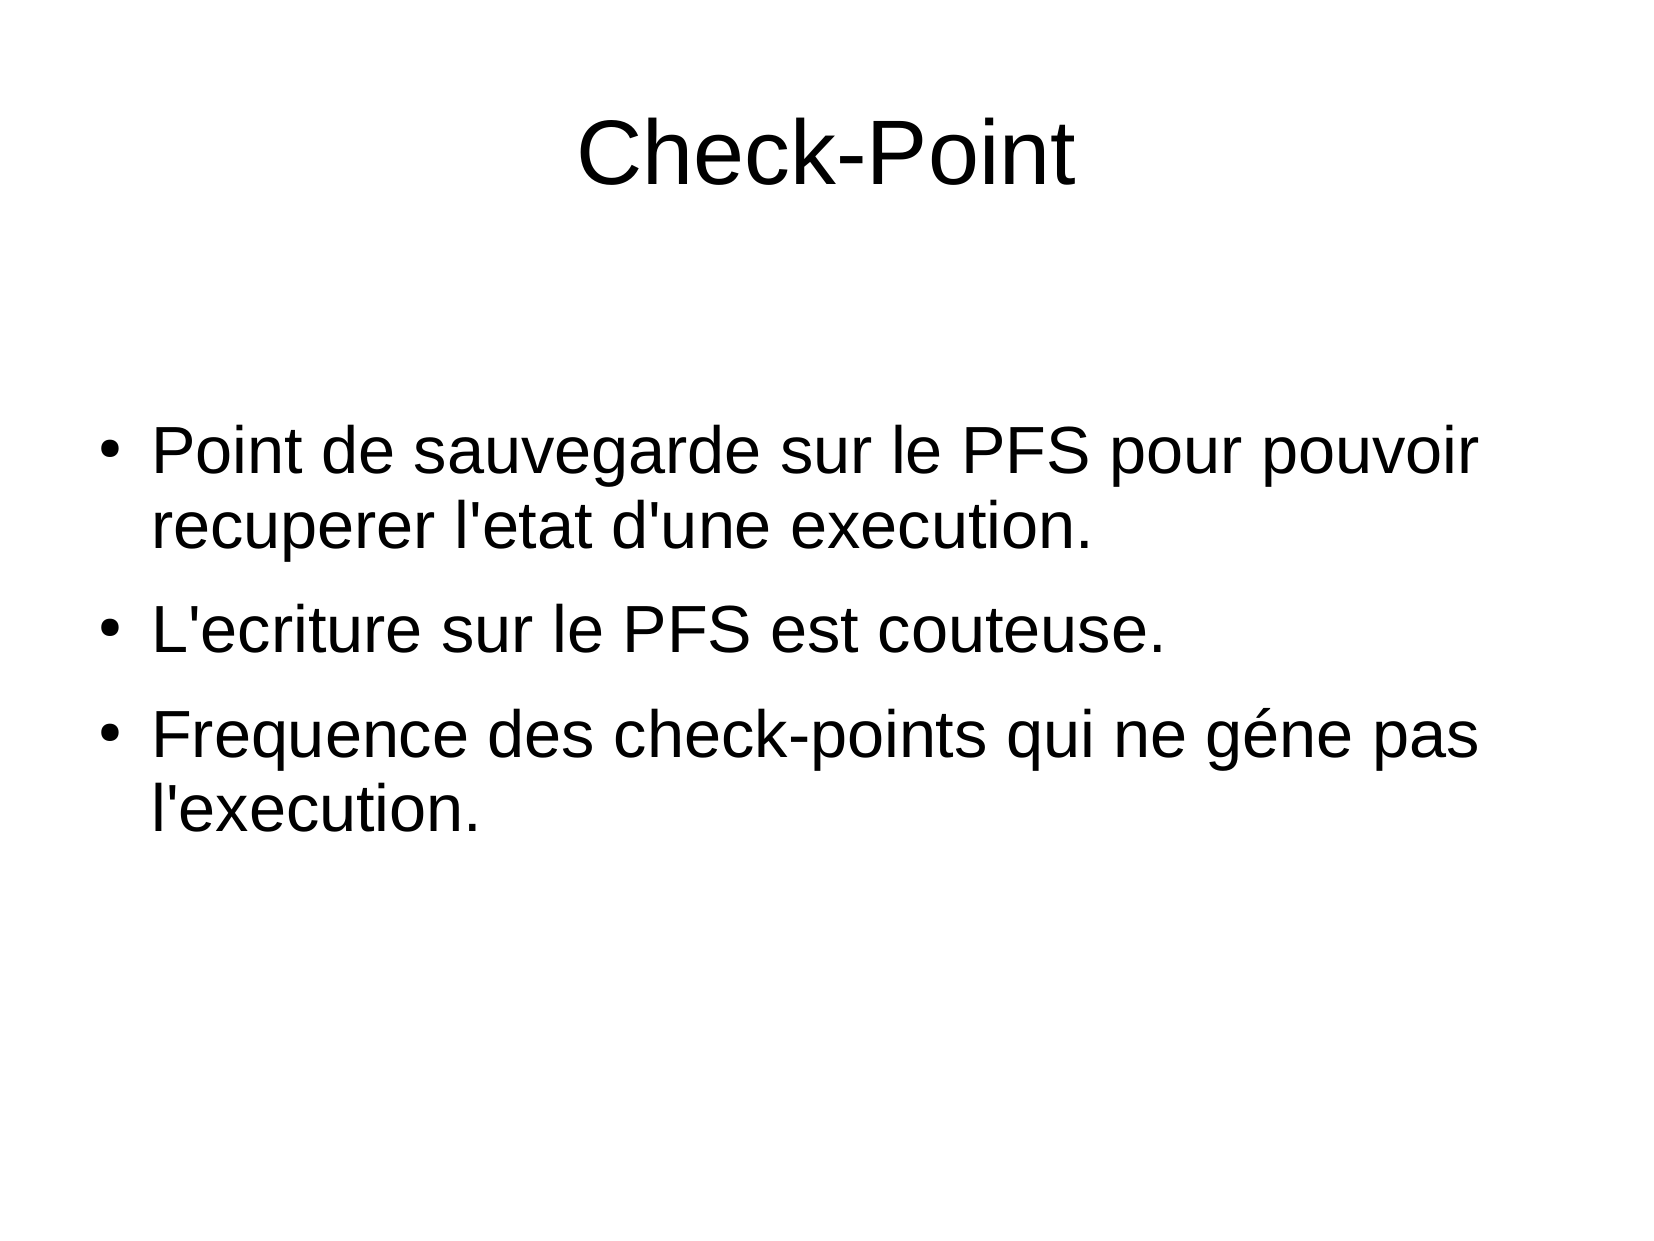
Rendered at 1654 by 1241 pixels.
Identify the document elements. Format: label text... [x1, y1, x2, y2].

title Check-Point [82, 49, 1571, 257]
list Point de sauvegarde sur le PFS pour pouvoir recuperer l'etat d'une execution. L'ecriture sur le PFS est couteuse. Frequence des check-points qui ne géne pas l'execution. [80, 413, 1536, 1133]
